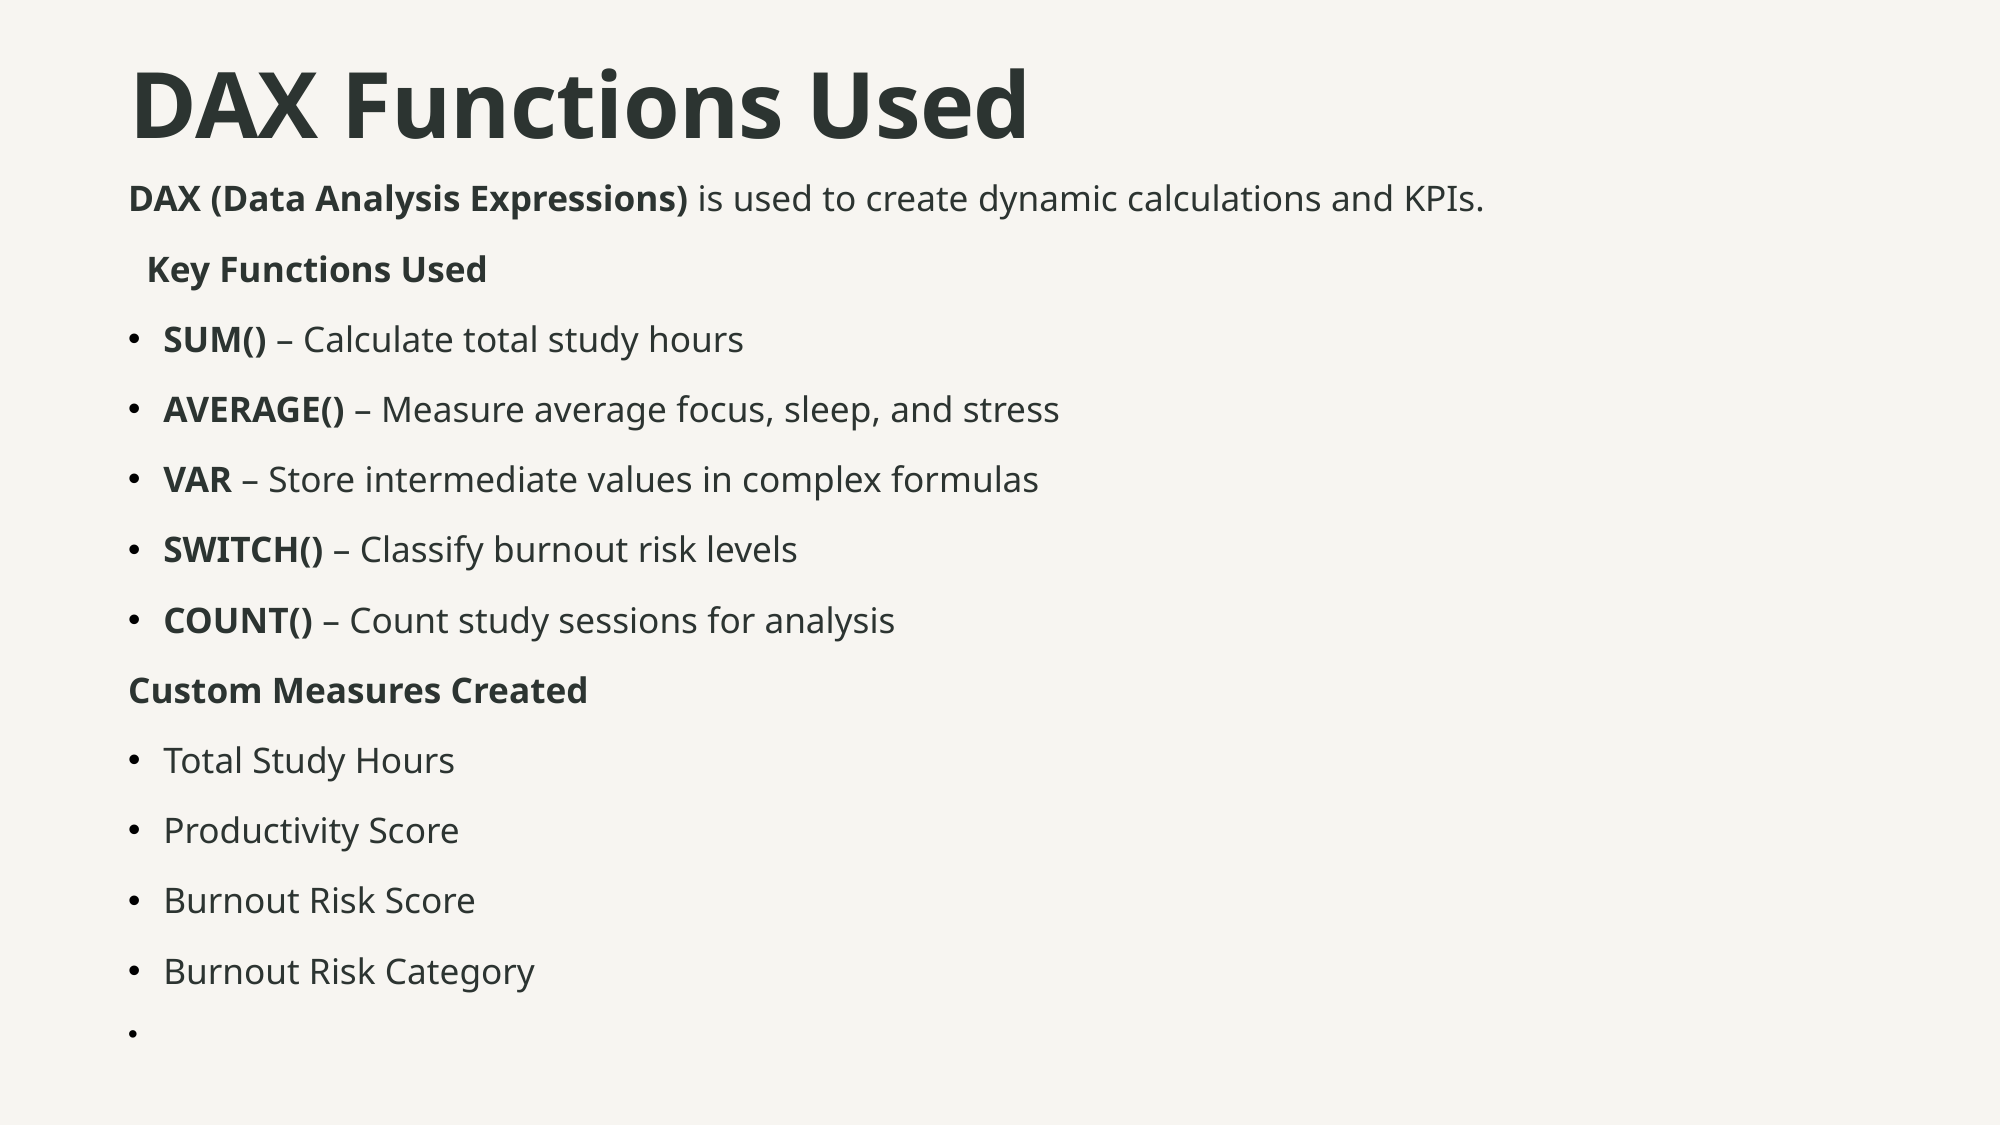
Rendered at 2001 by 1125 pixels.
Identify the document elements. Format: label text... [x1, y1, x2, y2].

title DAX Functions Used [114, 82, 1782, 160]
list DAX (Data Analysis Expressions) is used to create dynamic calculations and KPIs. Key Functions Used SUM() – Calculate total study hours AVERAGE() – Measure average focus, sleep, and stress VAR – Store intermediate values in complex formulas SWITCH() – Classify burnout risk levels COUNT() – Count study sessions for analysis Custom Measures Created Total Study Hours Productivity Score Burnout Risk Score Burnout Risk Category [113, 160, 1840, 1003]
